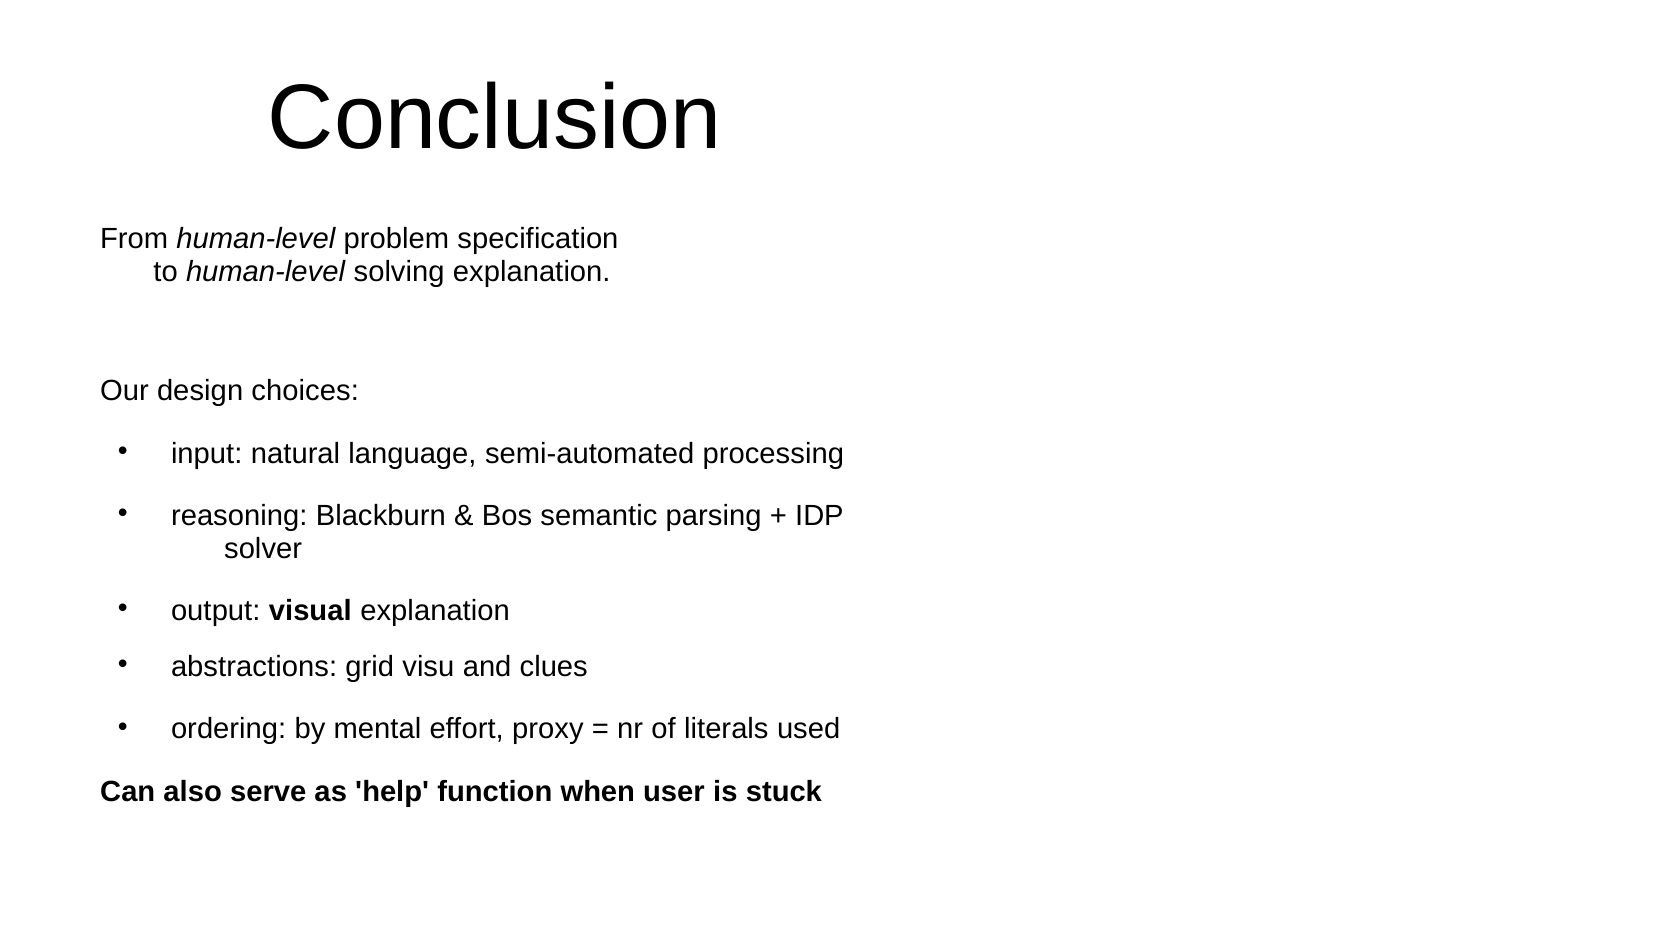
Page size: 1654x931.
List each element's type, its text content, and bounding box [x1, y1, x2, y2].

list From human-level problem specification to human-level solving explanation. Our design choices: input: natural language, semi-automated processing reasoning: Blackburn & Bos semantic parsing + IDP solver output: visual explanation abstractions: grid visu and clues ordering: by mental effort, proxy = nr of literals used Can also serve as 'help' function when user is stuck [82, 217, 856, 856]
title Conclusion [82, 36, 1571, 193]
